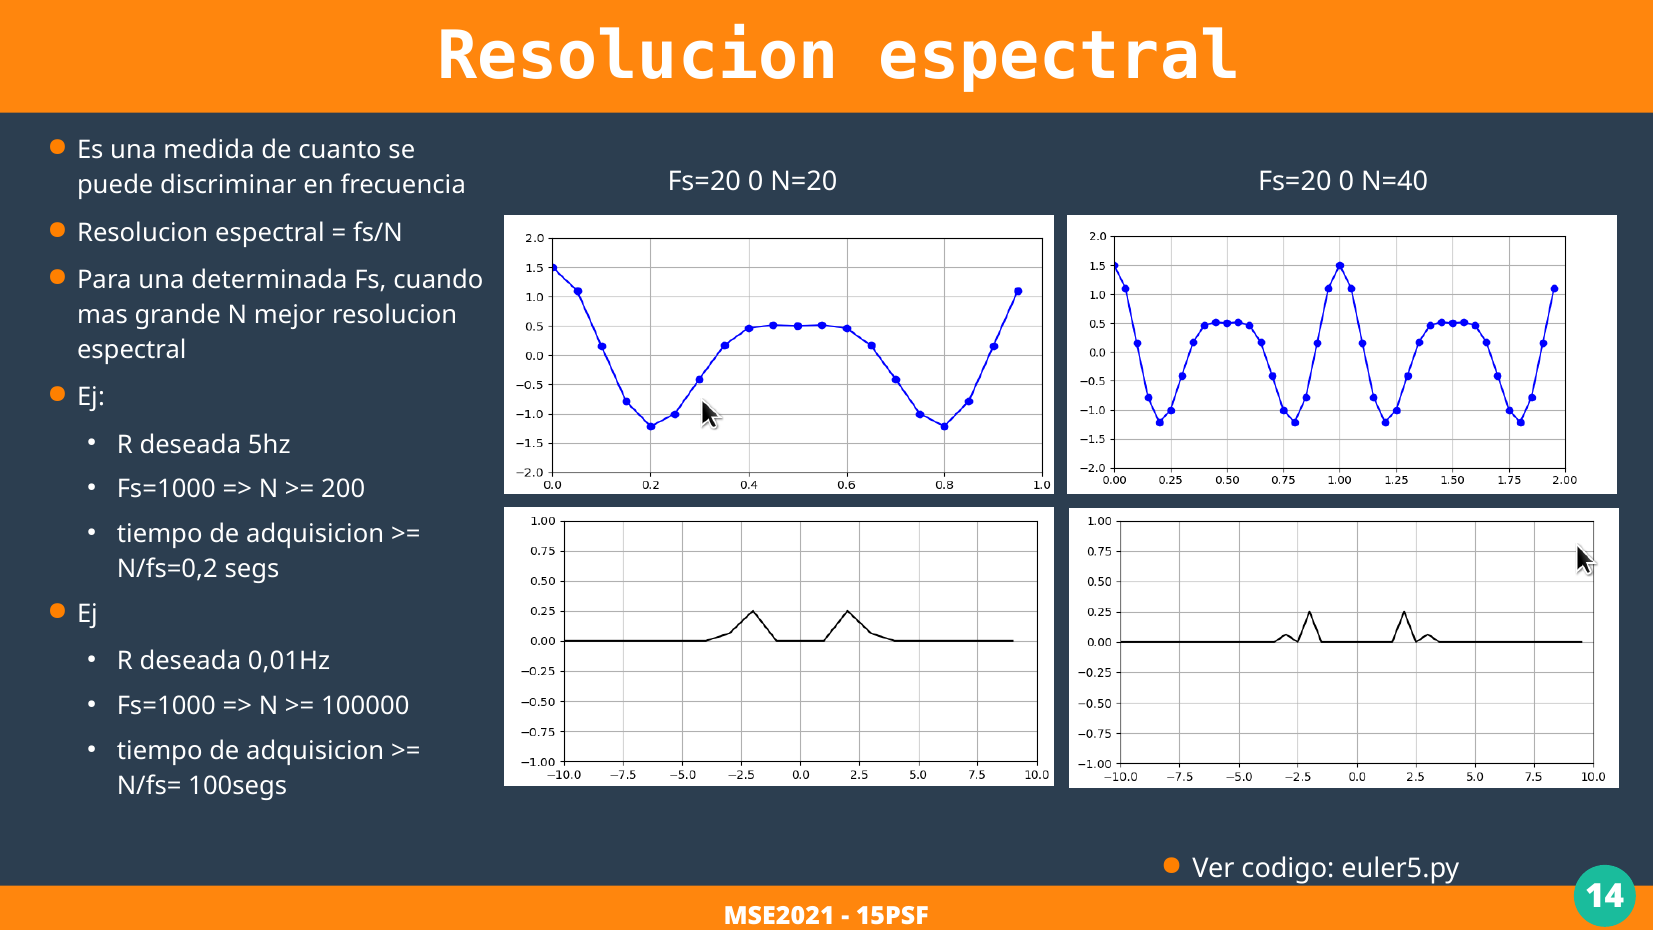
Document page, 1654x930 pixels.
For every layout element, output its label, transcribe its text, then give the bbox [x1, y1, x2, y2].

picture [504, 215, 1054, 494]
picture [1067, 215, 1617, 494]
list Fs=20 0 N=20 [625, 161, 894, 200]
list Es una medida de cuanto se puede discriminar en frecuencia Resolucion espectral = fs/N Para una determinada Fs, cuando mas grande N mejor resolucion espectral Ej: R deseada 5hz Fs=1000 => N >= 200 tiempo de adquisicion >= N/fs=0,2 segs Ej R deseada 0,01Hz Fs=1000 => N >= 100000 tiempo de adquisicion >= N/fs= 100segs [37, 131, 488, 826]
title Resolucion espectral [437, 16, 1303, 113]
picture [1069, 508, 1619, 788]
list Ver codigo: euler5.py [1150, 848, 1607, 887]
list Fs=20 0 N=40 [1216, 161, 1485, 200]
picture [504, 507, 1054, 787]
